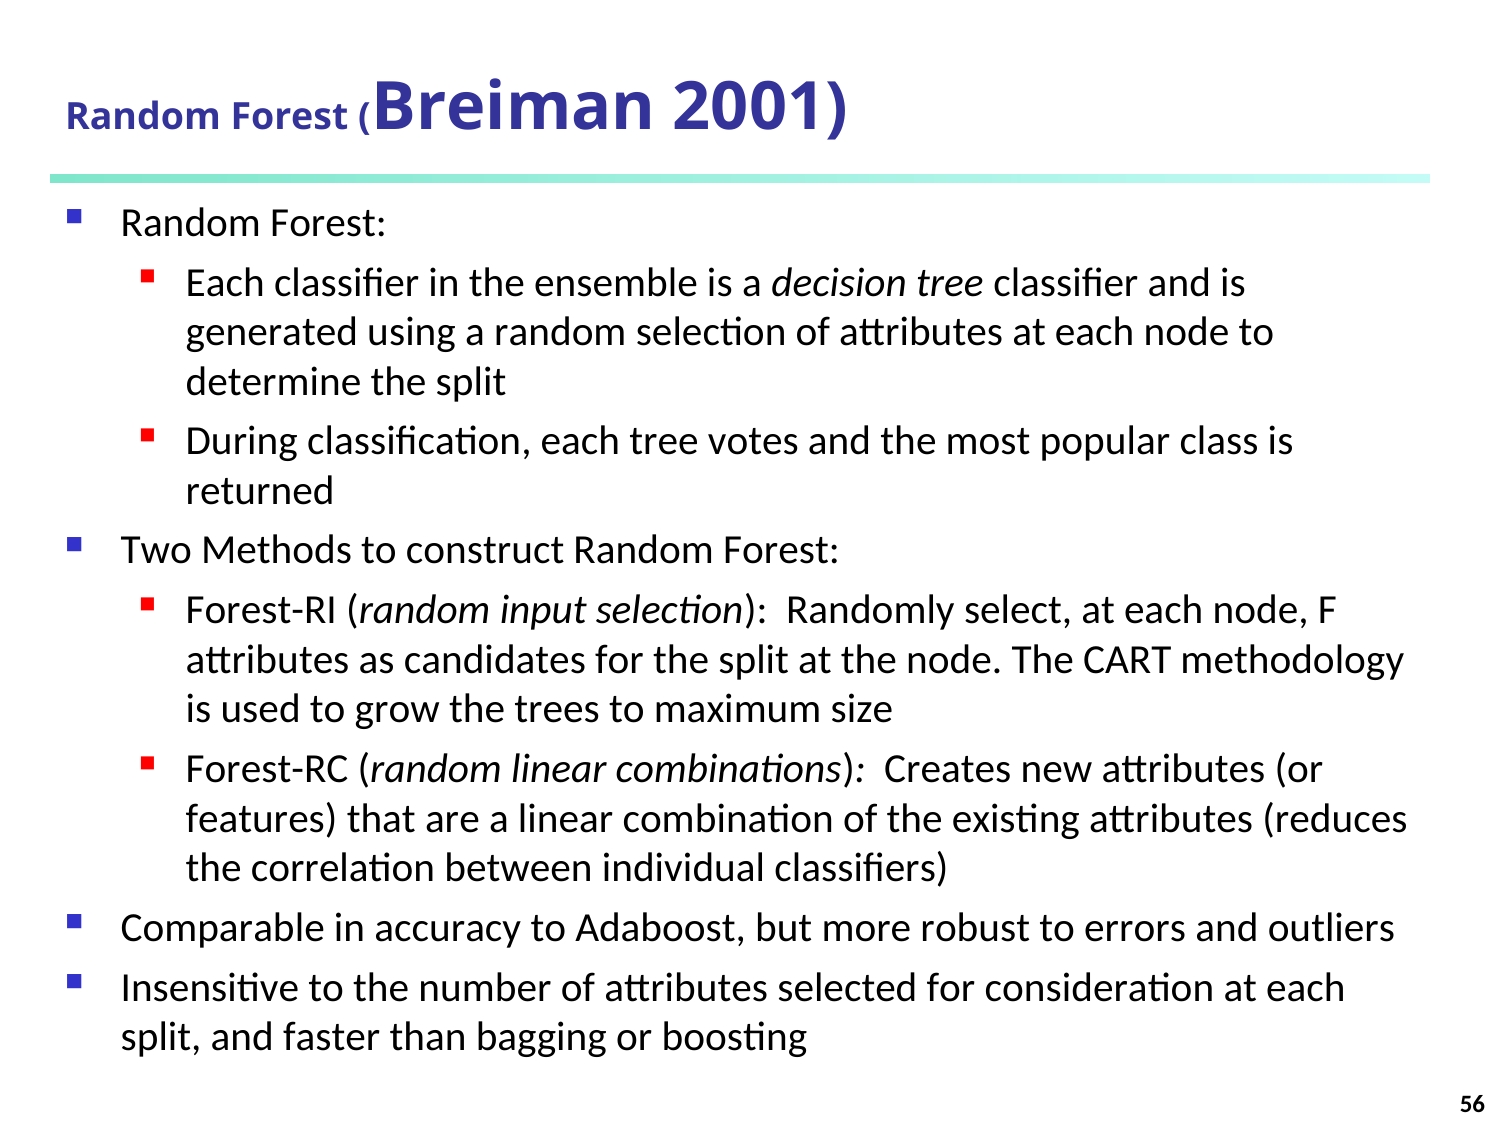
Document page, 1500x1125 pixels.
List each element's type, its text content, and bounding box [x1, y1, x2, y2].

text_box <number> [1187, 1062, 1500, 1125]
title Random Forest (Breiman 2001) [50, 49, 1429, 150]
list Random Forest: Each classifier in the ensemble is a decision tree classifier and is generated using a random selection of attributes at each node to determine the split During classification, each tree votes and the most popular class is returned Two Methods to construct Random Forest: Forest-RI (random input selection): Randomly select, at each node, F attributes as candidates for the split at the node. The CART methodology is used to grow the trees to maximum size Forest-RC (random linear combinations): Creates new attributes (or features) that are a linear combination of the existing attributes (reduces the correlation between individual classifiers) Comparable in accuracy to Adaboost, but more robust to errors and outliers Insensitive to the number of attributes selected for consideration at each split, and faster than bagging or boosting [49, 187, 1438, 1075]
